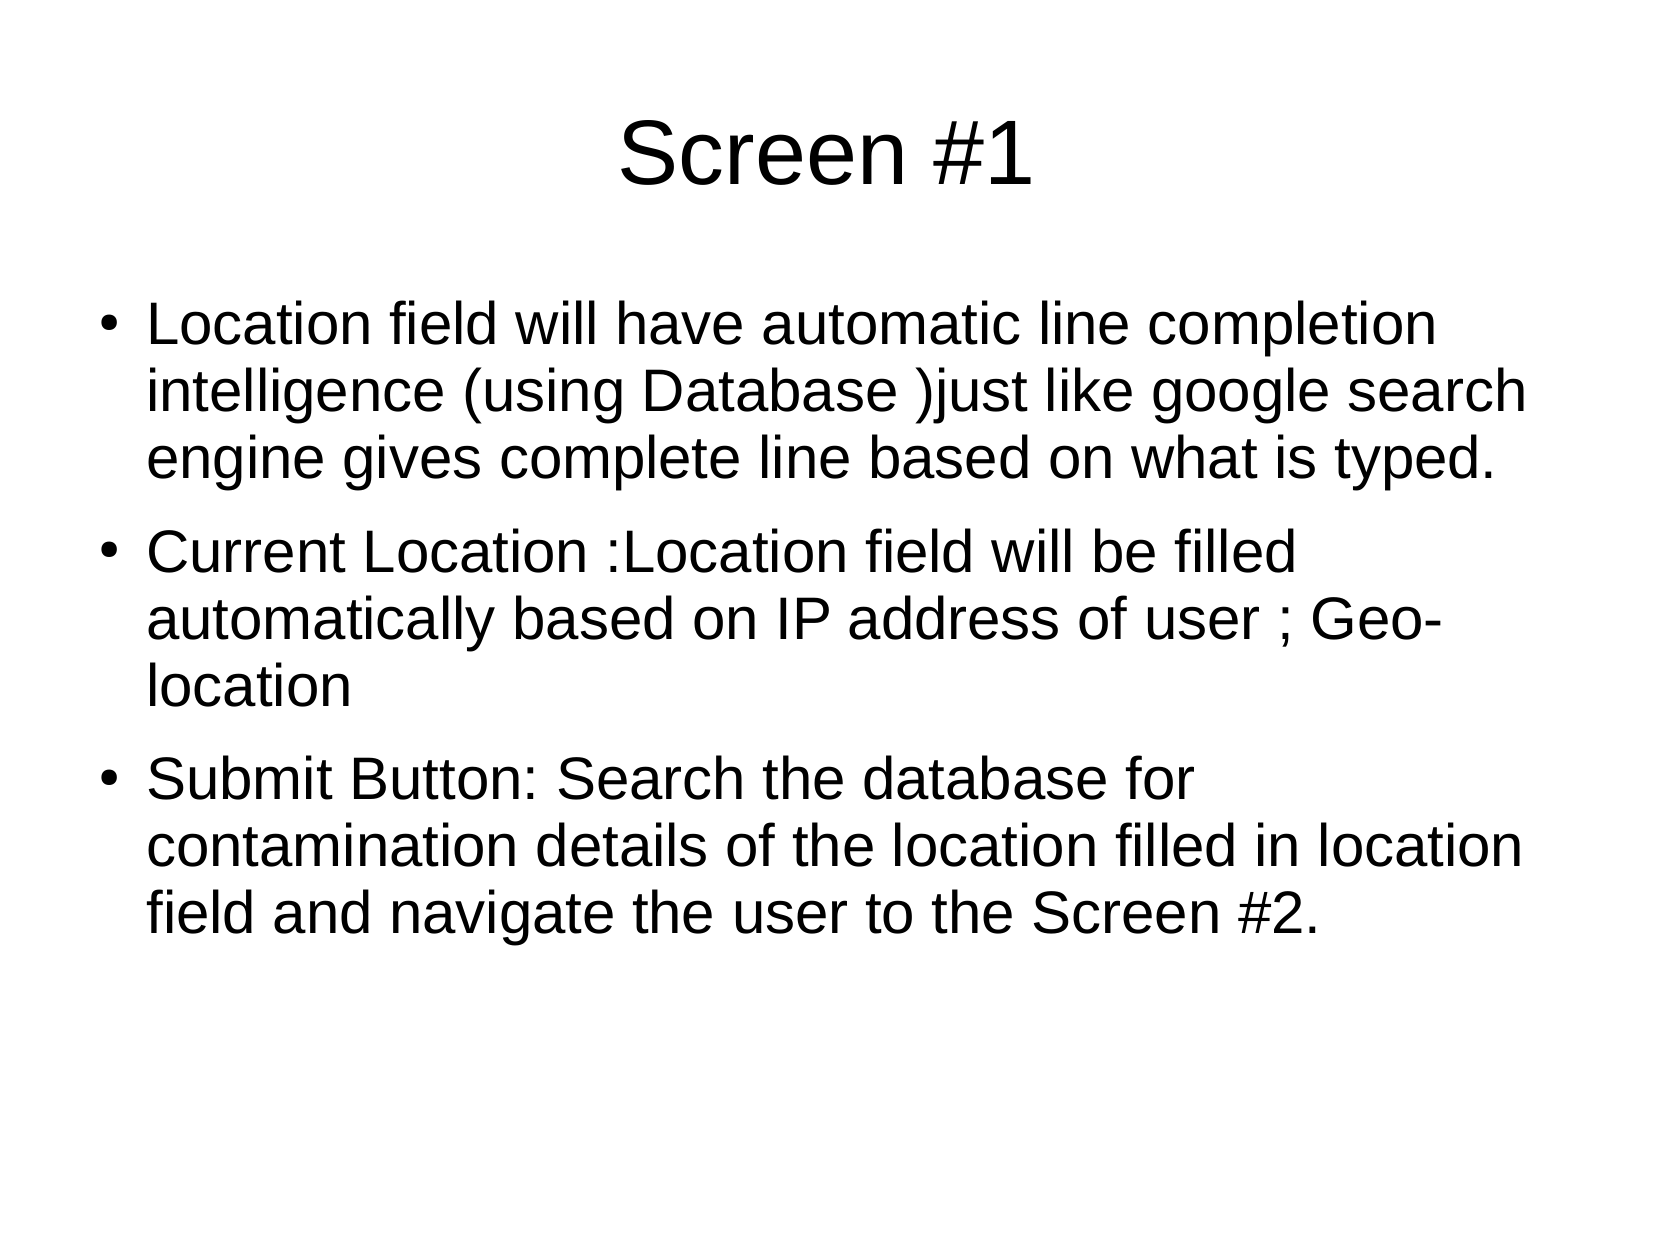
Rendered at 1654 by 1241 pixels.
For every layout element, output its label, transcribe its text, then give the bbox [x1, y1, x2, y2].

list Location field will have automatic line completion intelligence (using Database )just like google search engine gives complete line based on what is typed. Current Location :Location field will be filled automatically based on IP address of user ; Geo-location Submit Button: Search the database for contamination details of the location filled in location field and navigate the user to the Screen #2. [82, 290, 1538, 1010]
title Screen #1 [82, 49, 1571, 257]
